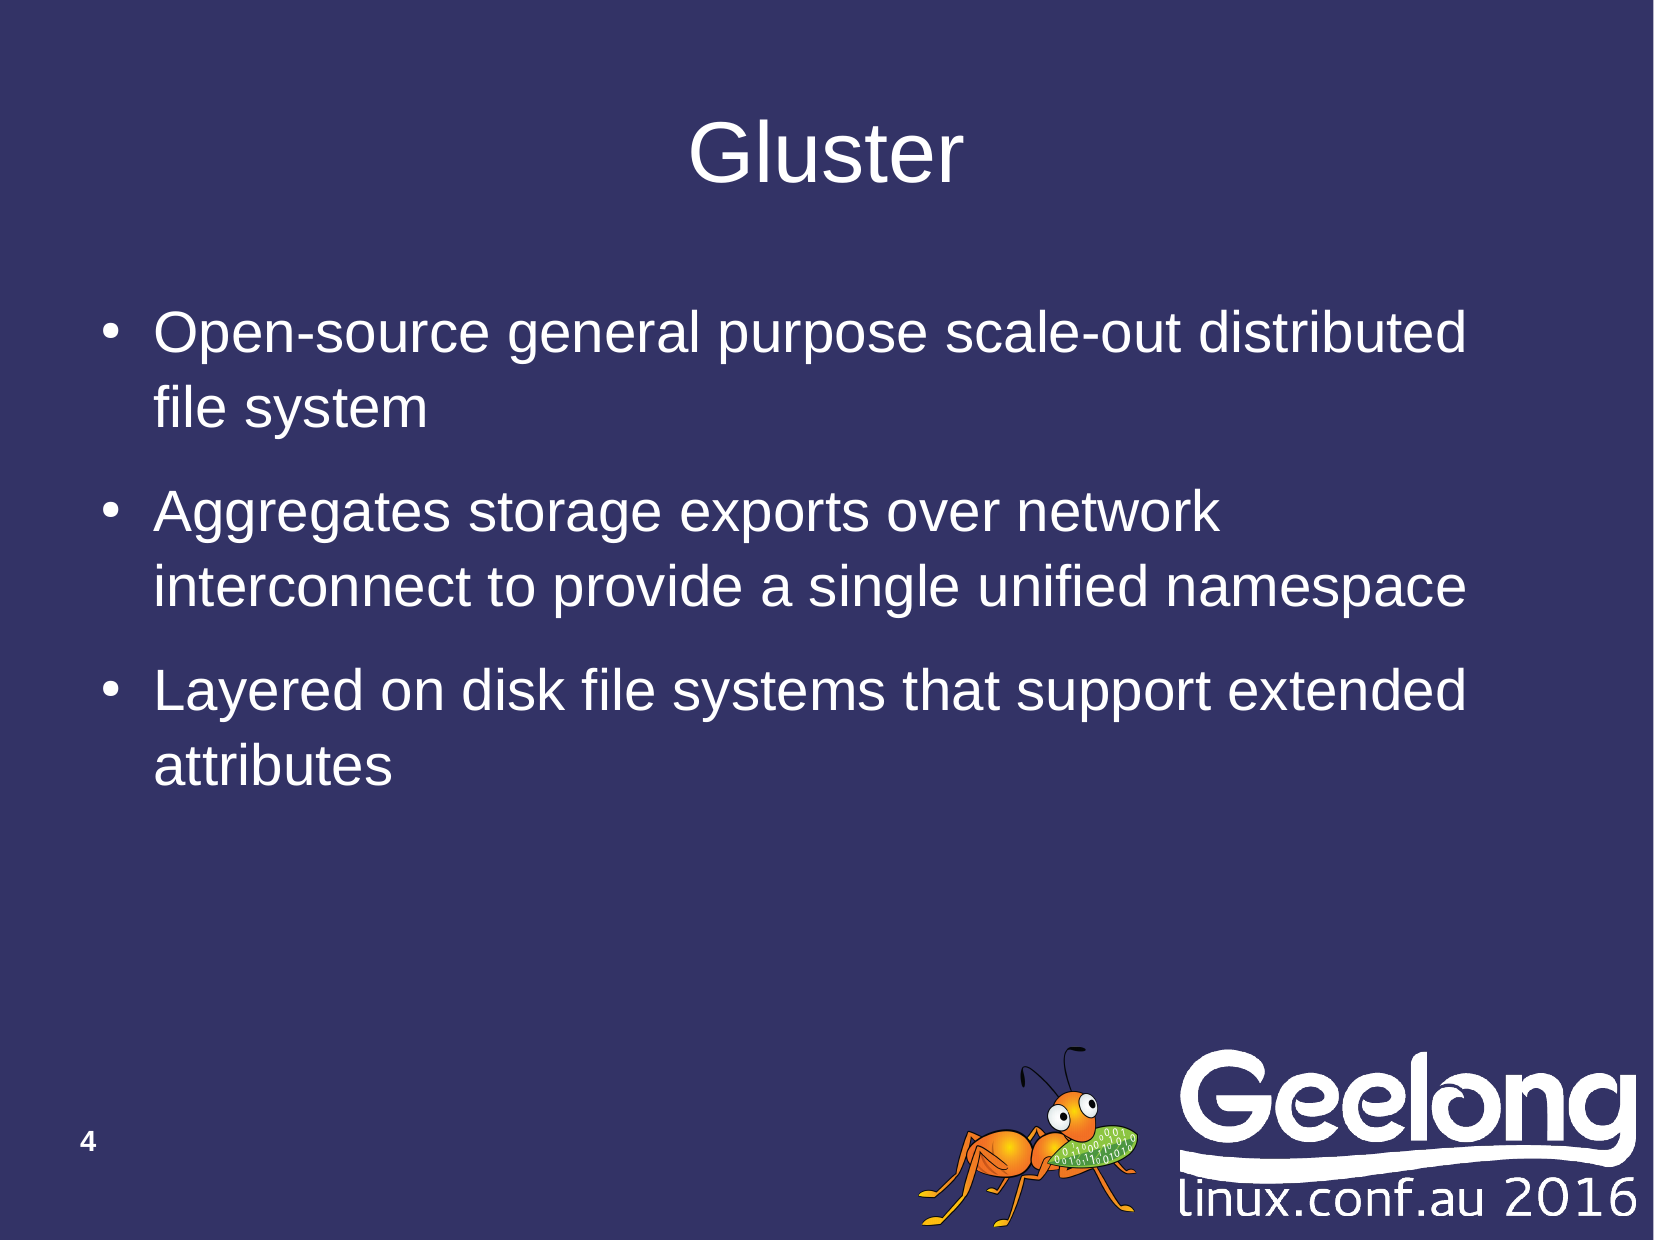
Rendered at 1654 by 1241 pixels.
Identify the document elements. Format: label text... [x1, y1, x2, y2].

picture [915, 1044, 1141, 1231]
list Open-source general purpose scale-out distributed file system Aggregates storage exports over network interconnect to provide a single unified namespace Layered on disk file systems that support extended attributes [82, 290, 1556, 1010]
picture [1180, 1049, 1636, 1216]
title Gluster [82, 49, 1571, 257]
